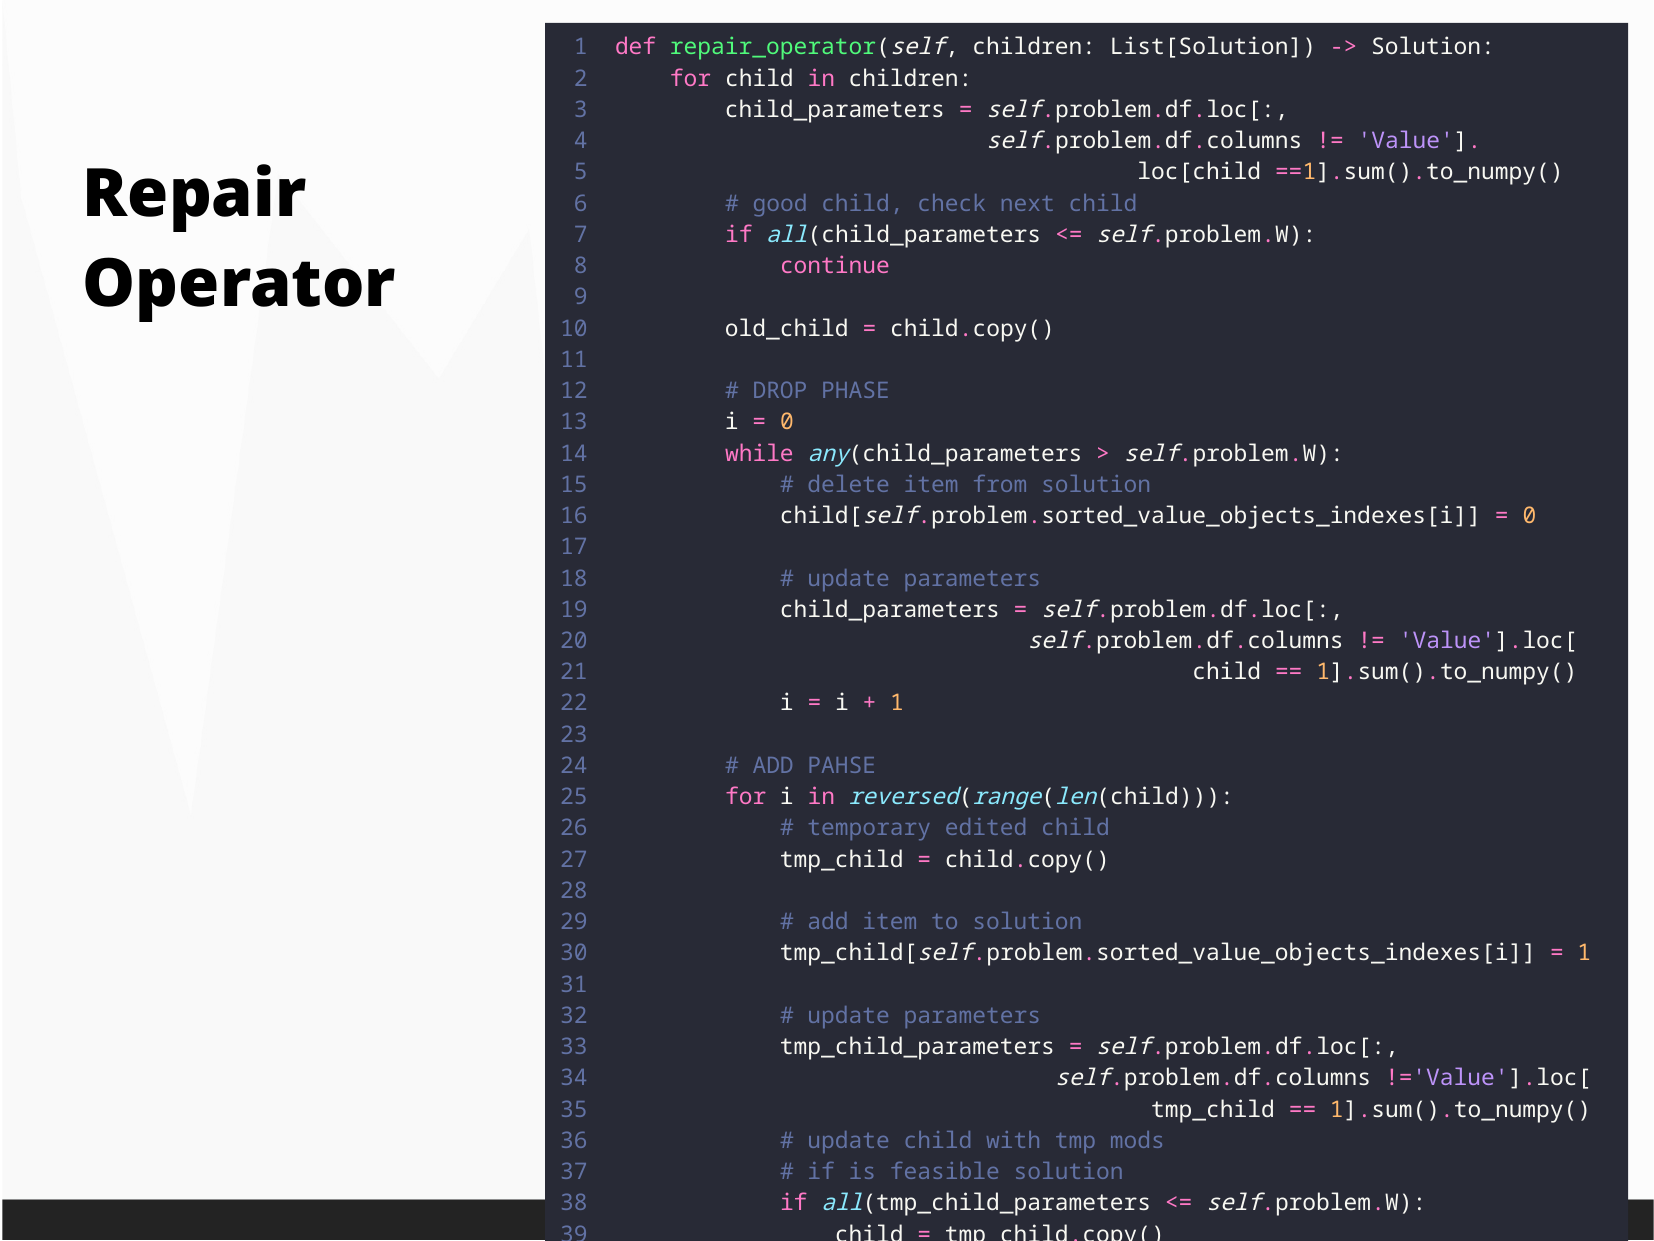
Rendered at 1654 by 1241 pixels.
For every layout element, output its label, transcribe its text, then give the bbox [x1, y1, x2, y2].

title Repair Operator [82, 139, 545, 332]
text_box 1 def repair_operator(self, children: List[Solution]) -> Solution: 2 for child in children: 3 child_parameters = self.problem.df.loc[:, 4 self.problem.df.columns != 'Value']. 5 loc[child ==1].sum().to_numpy() 6 # good child, check next child 7 if all(child_parameters <= self.problem.W): 8 continue 9 10 old_child = child.copy() 11 12 # DROP PHASE 13 i = 0 14 while any(child_parameters > self.problem.W): 15 # delete item from solution 16 child[self.problem.sorted_value_objects_indexes[i]] = 0 17 18 # update parameters 19 child_parameters = self.problem.df.loc[:, 20 self.problem.df.columns != 'Value'].loc[ 21 child == 1].sum().to_numpy() 22 i = i + 1 23 24 # ADD PAHSE 25 for i in reversed(range(len(child))): 26 # temporary edited child 27 tmp_child = child.copy() 28 29 # add item to solution 30 tmp_child[self.problem.sorted_value_objects_indexes[i]] = 1 31 32 # update parameters 33 tmp_child_parameters = self.problem.df.loc[:, 34 self.problem.df.columns !='Value'].loc[ 35 tmp_child == 1].sum().to_numpy() 36 # update child with tmp mods 37 # if is feasible solution 38 if all(tmp_child_parameters <= self.problem.W): 39 child = tmp_child.copy() 40 child_parameters = tmp_child_parameters 41 [545, 22, 1629, 1171]
picture [2, 0, 1654, 1241]
